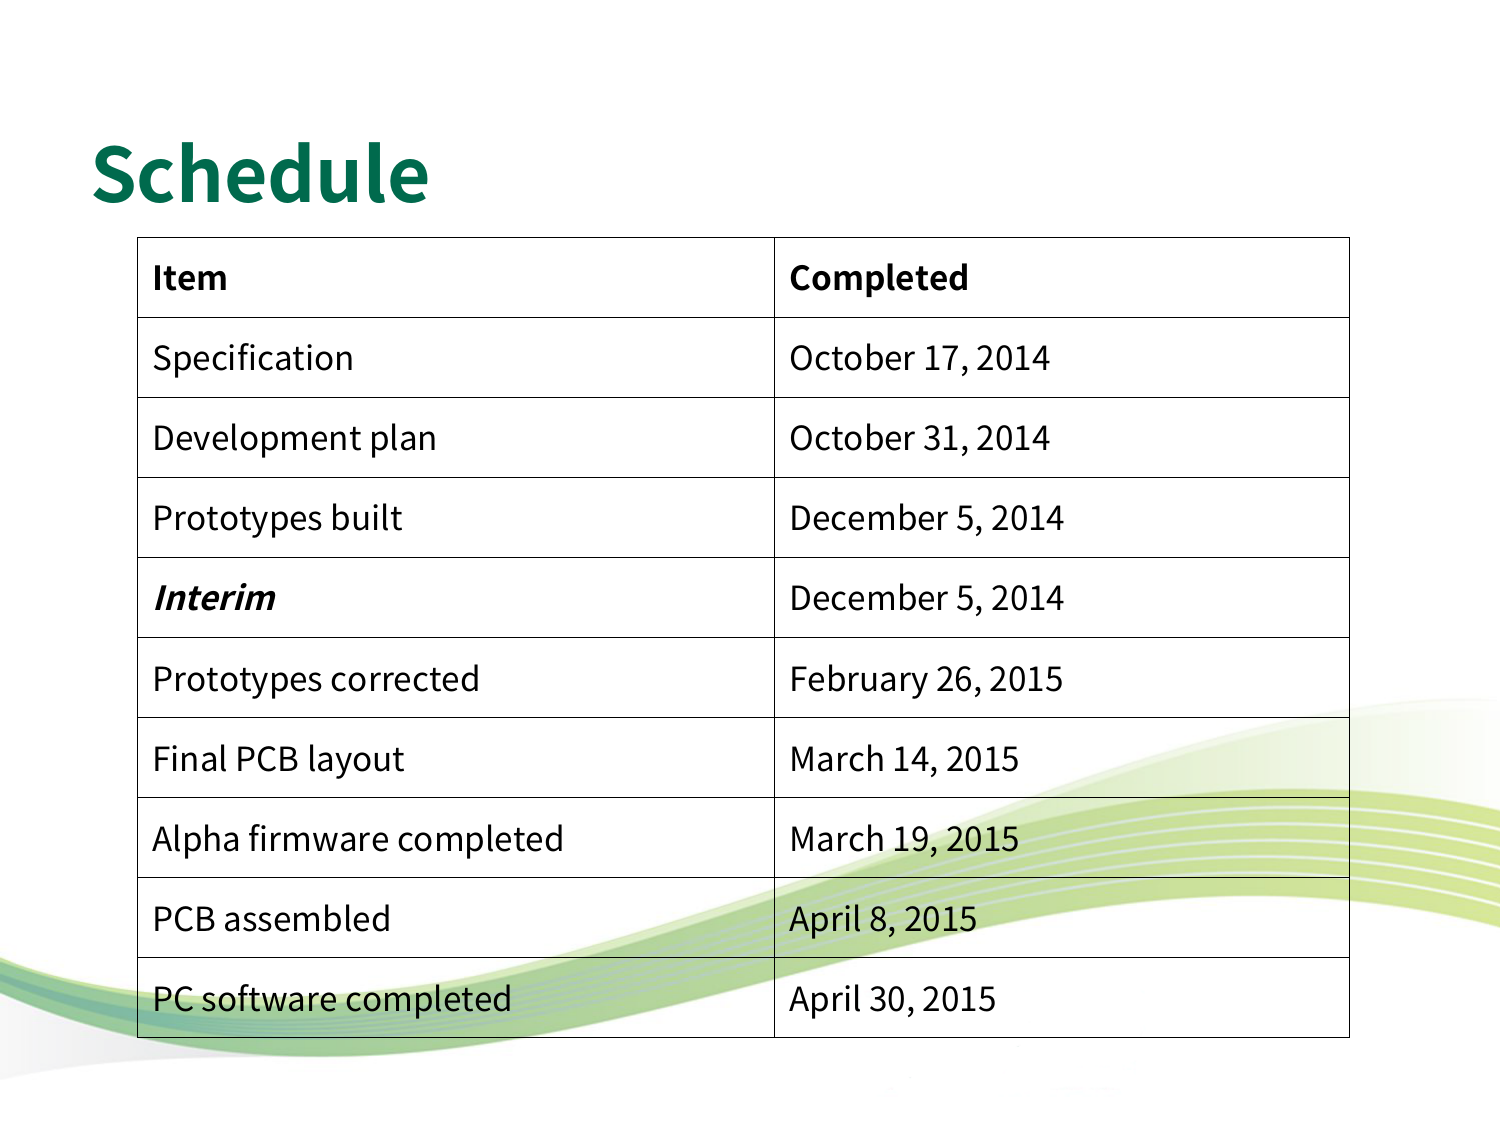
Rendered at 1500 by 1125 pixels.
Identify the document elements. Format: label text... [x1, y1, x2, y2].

table_cell February 26, 2015 [775, 638, 1349, 717]
table_header Item [138, 238, 774, 317]
picture [0, 0, 1500, 1125]
table_cell October 31, 2014 [775, 398, 1349, 477]
table_cell March 14, 2015 [775, 718, 1349, 797]
table_cell Development plan [138, 398, 774, 477]
table_cell December 5, 2014 [775, 478, 1349, 557]
title Schedule [75, 45, 1426, 233]
table_cell PC software completed [138, 958, 774, 1037]
table_cell April 8, 2015 [775, 878, 1349, 957]
table_cell Final PCB layout [138, 718, 774, 797]
table_cell October 17, 2014 [775, 318, 1349, 397]
table_cell PCB assembled [138, 878, 774, 957]
table_cell March 19, 2015 [775, 798, 1349, 877]
table_cell Prototypes built [138, 478, 774, 557]
table_cell Alpha firmware completed [138, 798, 774, 877]
table_cell Interim [138, 558, 774, 637]
table_cell Specification [138, 318, 774, 397]
table_cell December 5, 2014 [775, 558, 1349, 637]
table_cell April 30, 2015 [775, 958, 1349, 1037]
table_cell Prototypes corrected [138, 638, 774, 717]
table_header Completed [775, 238, 1349, 317]
